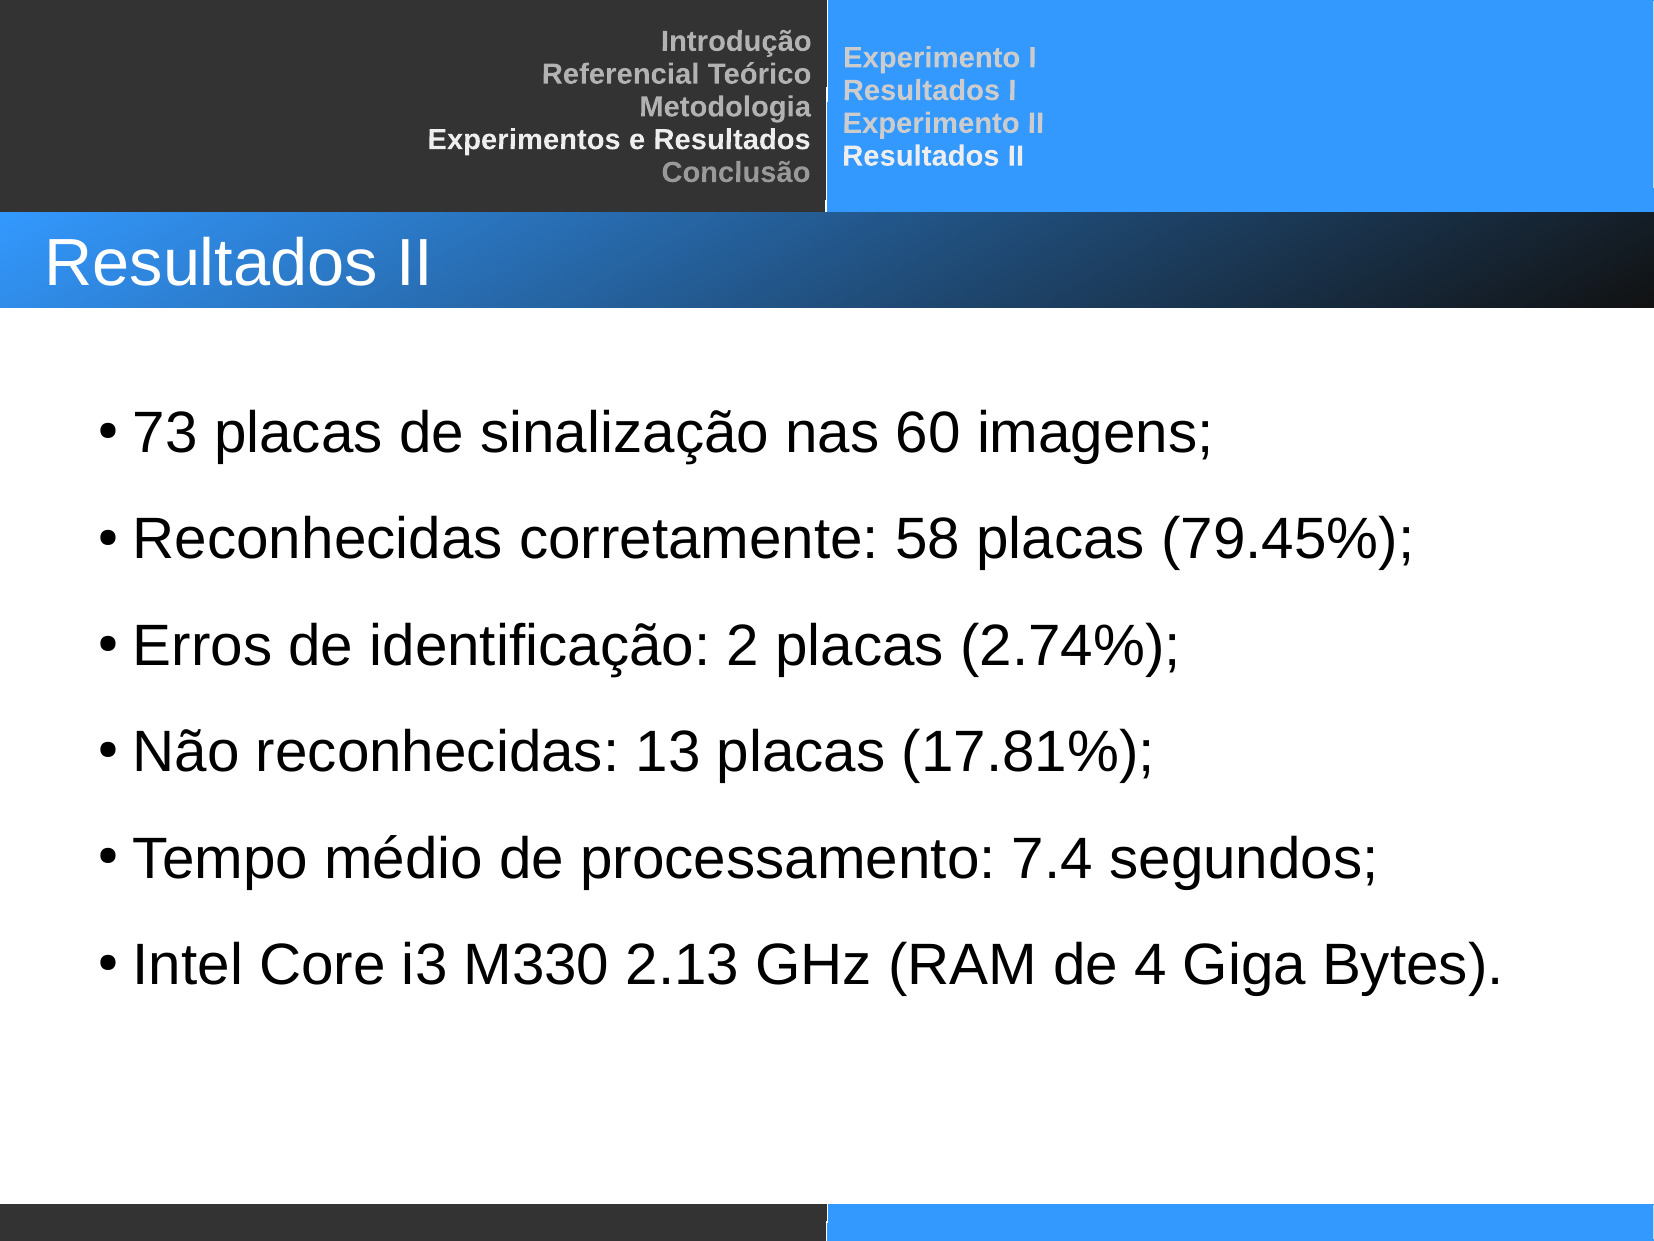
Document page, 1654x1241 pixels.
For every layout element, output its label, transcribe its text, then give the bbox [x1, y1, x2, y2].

text_box 73 placas de sinalização nas 60 imagens; Reconhecidas corretamente: 58 placas (79.45%); Erros de identificação: 2 placas (2.74%); Não reconhecidas: 13 placas (17.81%); Tempo médio de processamento: 7.4 segundos; Intel Core i3 M330 2.13 GHz (RAM de 4 Giga Bytes). [82, 392, 1571, 1052]
text_box [827, 1204, 1654, 1241]
text_box Introdução Referencial Teórico Metodologia Experimentos e Resultados Conclusão [0, 0, 827, 212]
text_box [0, 1204, 827, 1241]
text_box Resultados II [0, 212, 1654, 308]
text_box Experimento I Resultados I Experimento II Resultados II [827, 0, 1654, 212]
